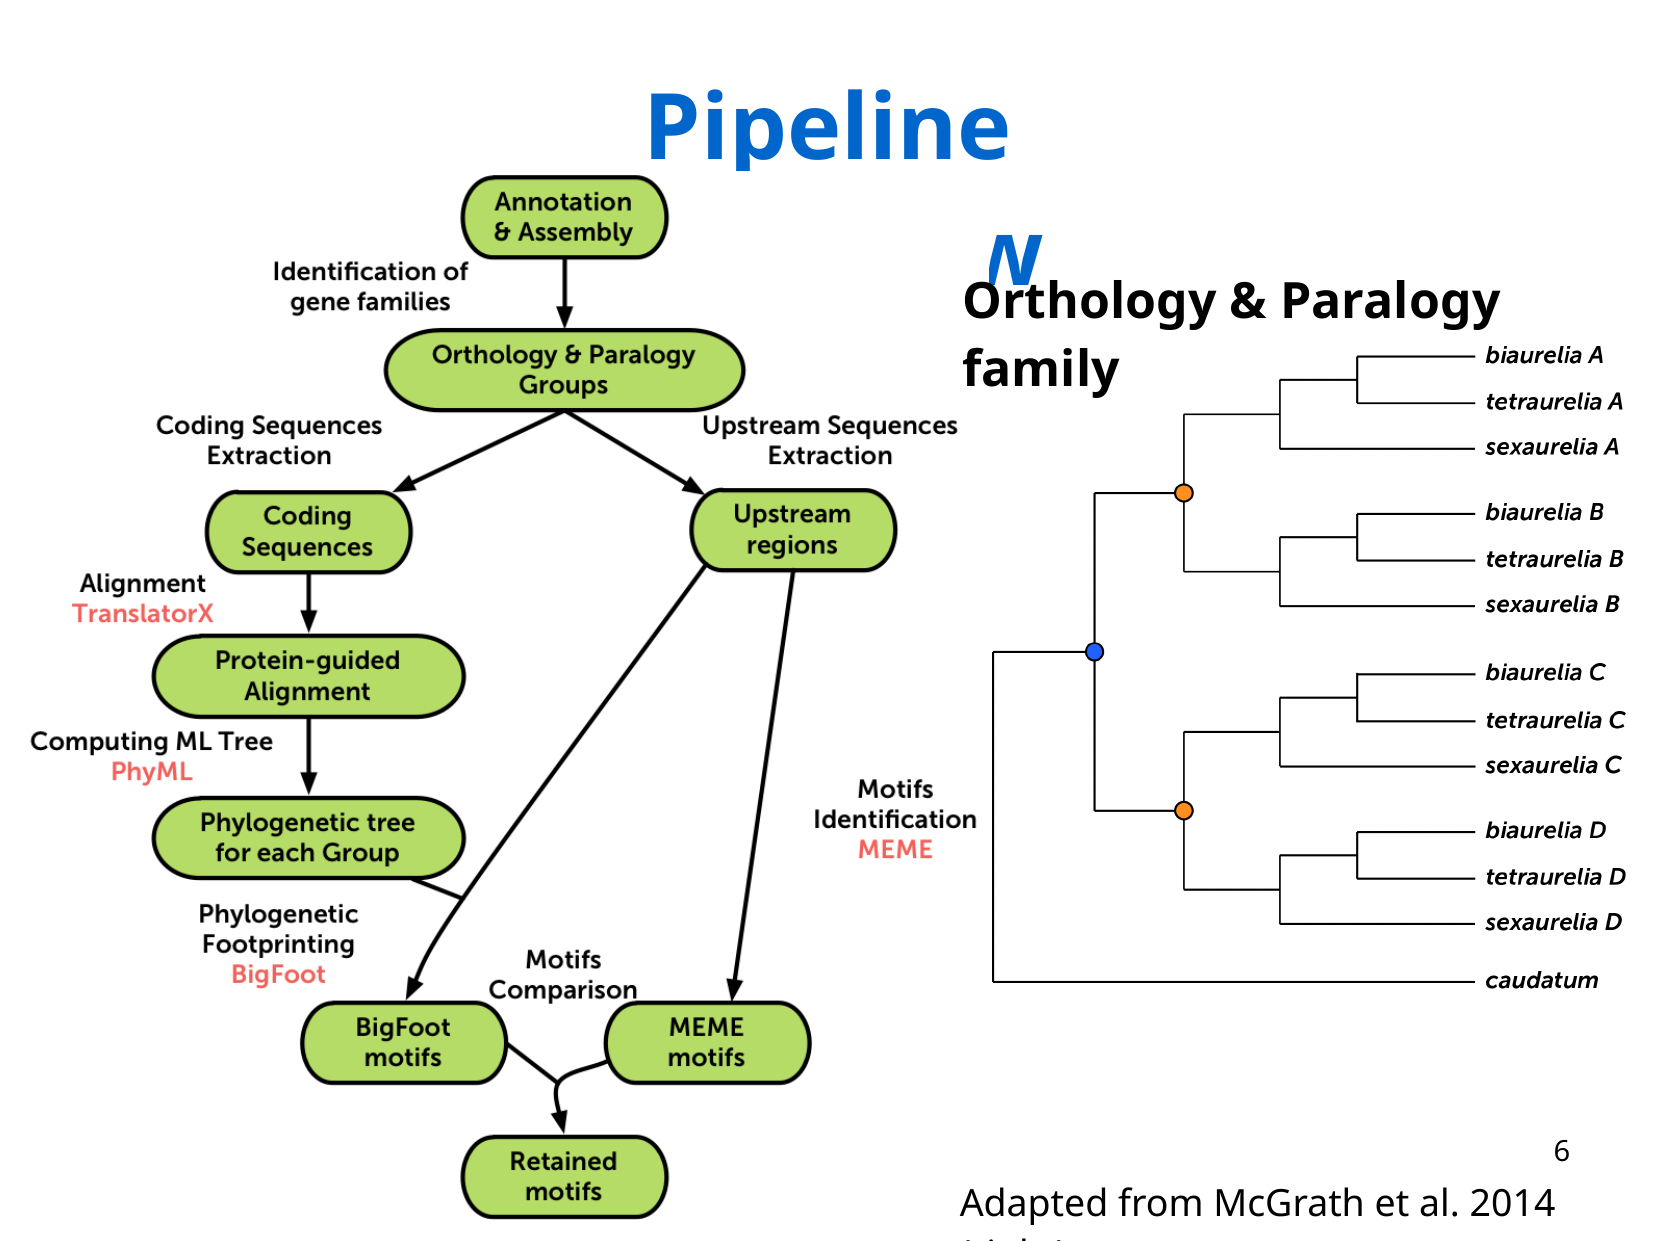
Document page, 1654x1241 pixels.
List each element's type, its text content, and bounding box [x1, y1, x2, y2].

picture [992, 364, 1000, 369]
text_box Orthology & Paralogy family [947, 257, 1653, 329]
text_box Pipeline Overview [419, 54, 1238, 172]
text_box Adapted from McGrath et al. 2014 (right) [945, 1169, 1653, 1227]
picture [20, 171, 989, 1221]
picture [992, 342, 1626, 994]
picture [992, 373, 1000, 381]
